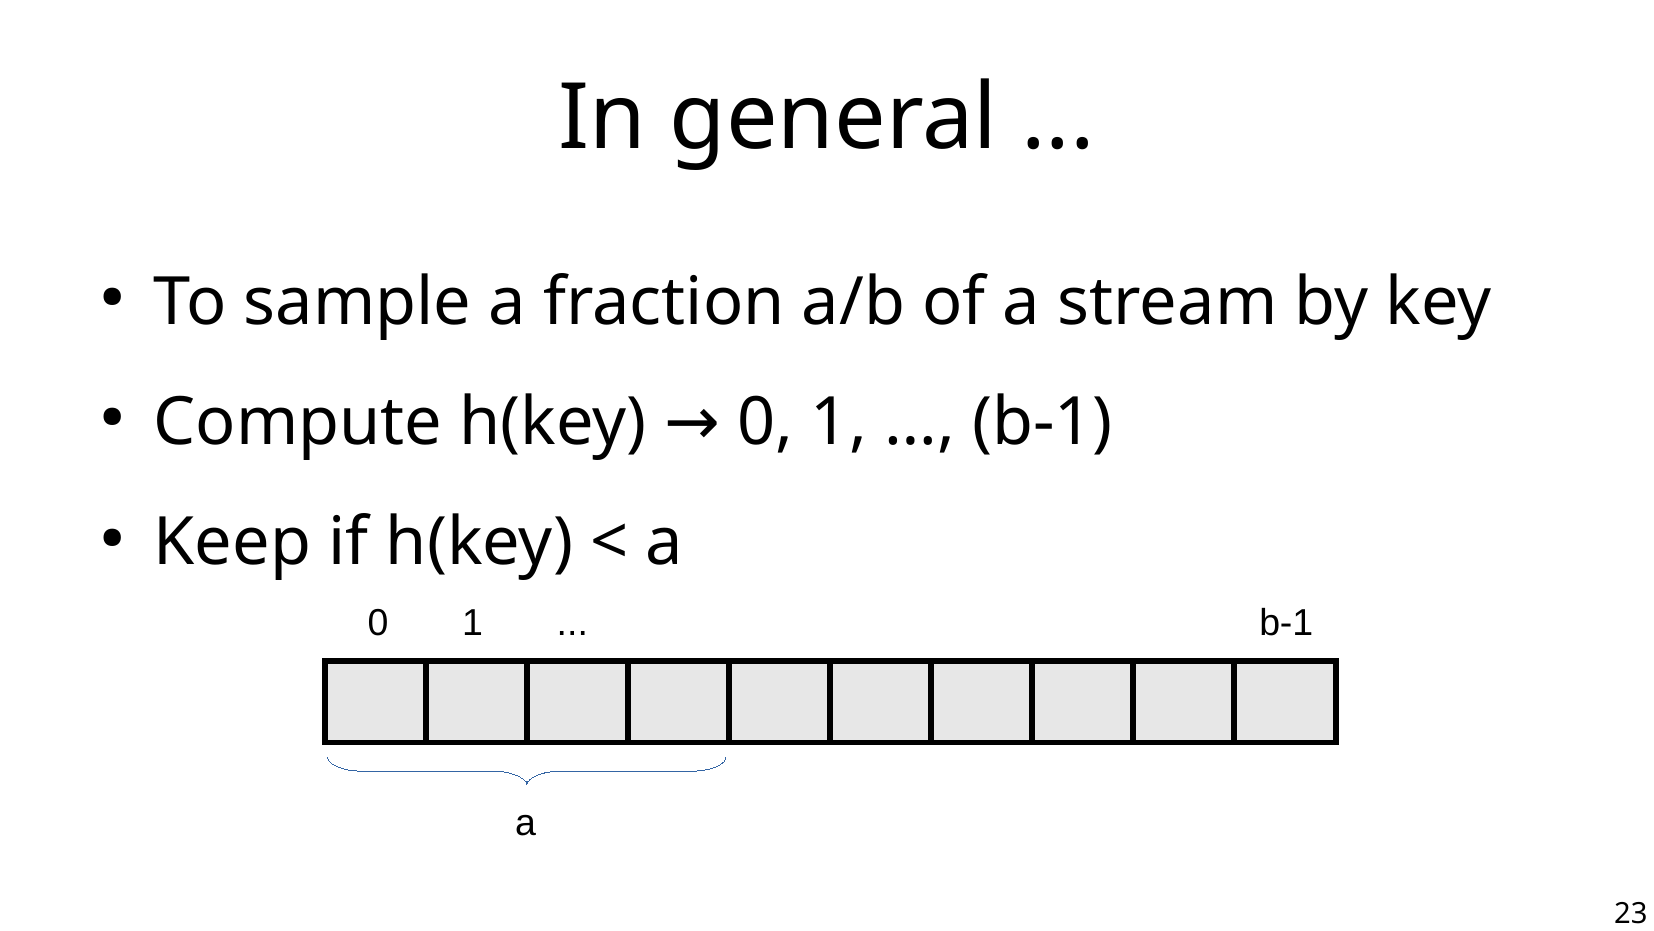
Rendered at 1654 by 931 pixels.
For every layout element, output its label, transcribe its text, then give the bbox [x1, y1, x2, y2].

table_header [833, 664, 928, 740]
table_header [732, 664, 827, 740]
table_header [934, 664, 1029, 740]
text_box 0 [352, 593, 404, 651]
table_header [1136, 664, 1231, 740]
title In general ... [82, 1, 1571, 226]
table_header [631, 664, 726, 740]
table_header [429, 664, 524, 740]
table_header [1237, 664, 1333, 740]
table_header [1035, 664, 1130, 740]
text_box b-1 [1244, 593, 1329, 651]
list To sample a fraction a/b of a stream by key Compute h(key) → 0, 1, …, (b-1) Keep if h(key) < a [82, 253, 1571, 793]
text_box a [500, 794, 551, 852]
text_box 1 [447, 593, 498, 651]
text_box ... [541, 593, 603, 651]
table_header [530, 664, 625, 740]
table_header [328, 664, 423, 740]
